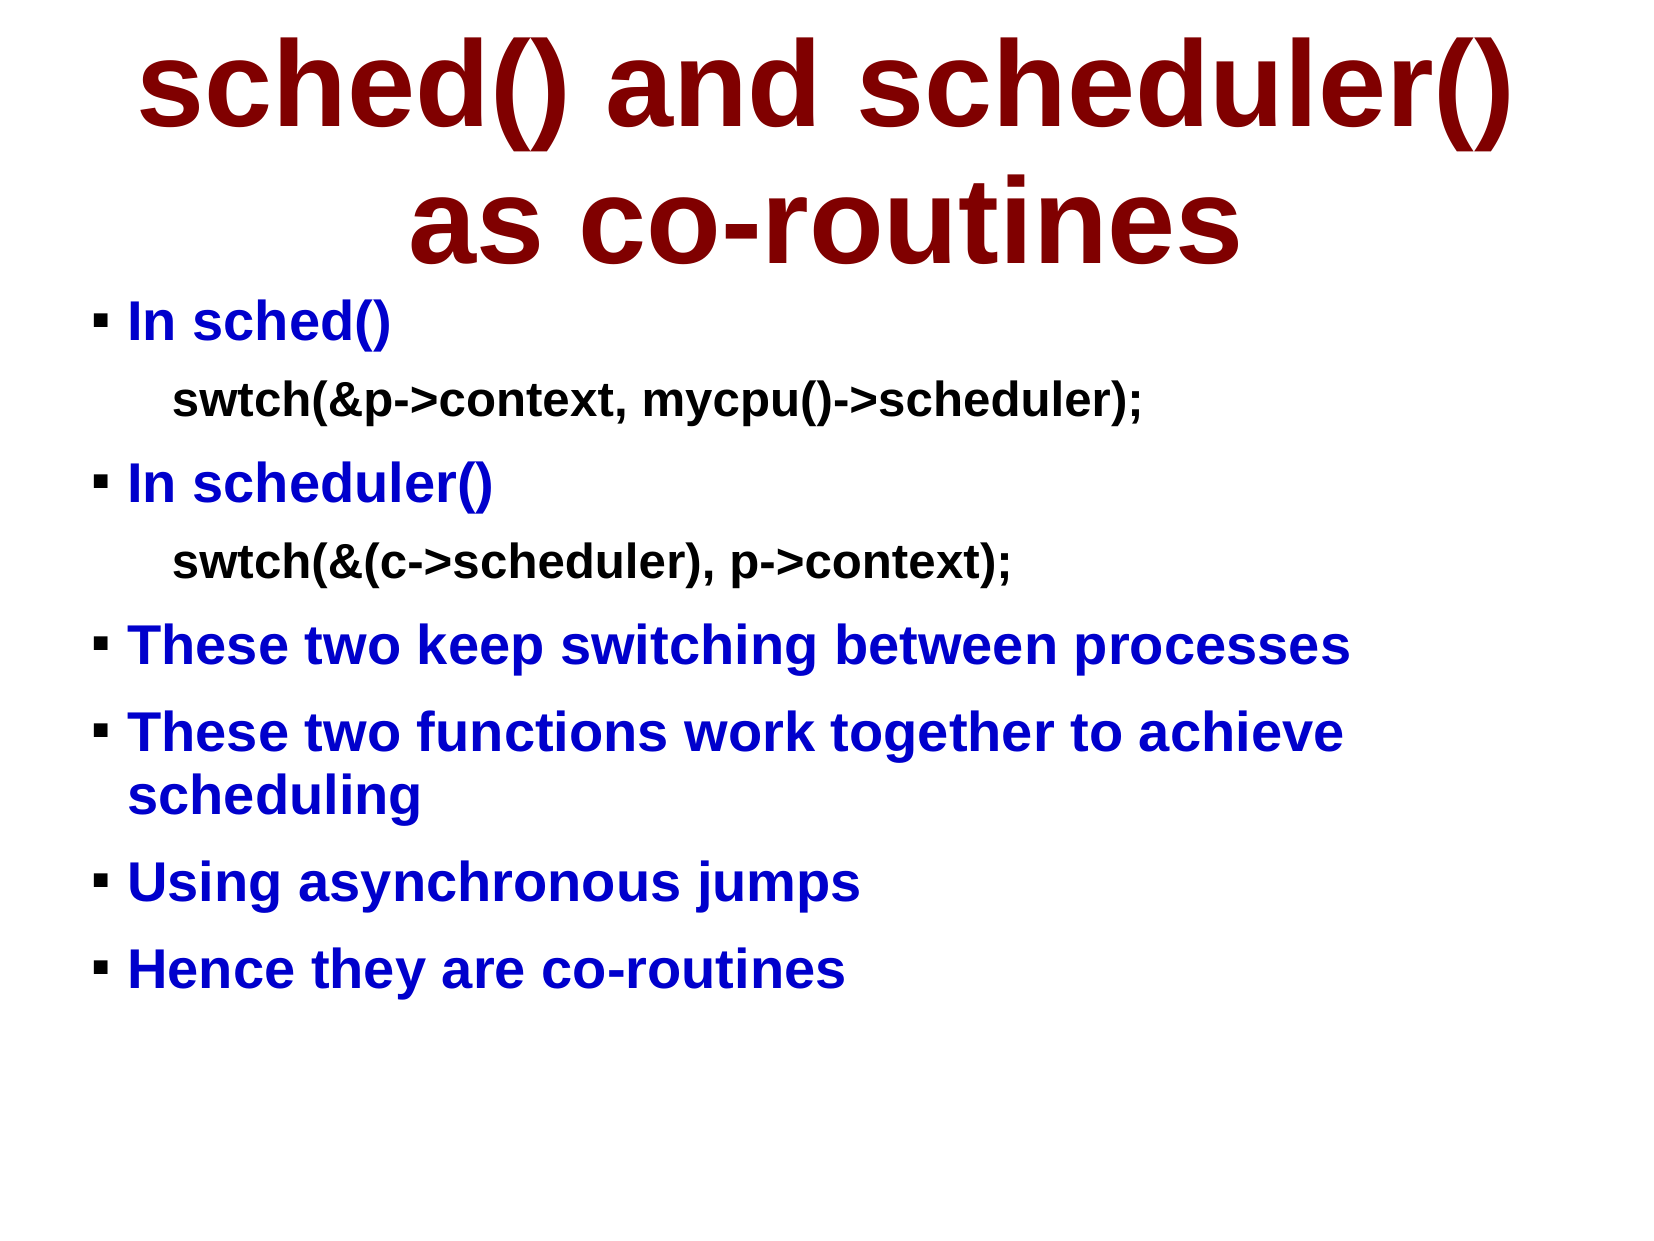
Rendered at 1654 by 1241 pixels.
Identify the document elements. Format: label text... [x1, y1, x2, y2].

title sched() and scheduler() as co-routines [82, 16, 1571, 290]
list In sched() swtch(&p->context, mycpu()->scheduler); In scheduler() swtch(&(c->scheduler), p->context); These two keep switching between processes These two functions work together to achieve scheduling Using asynchronous jumps Hence they are co-routines [82, 290, 1571, 1010]
